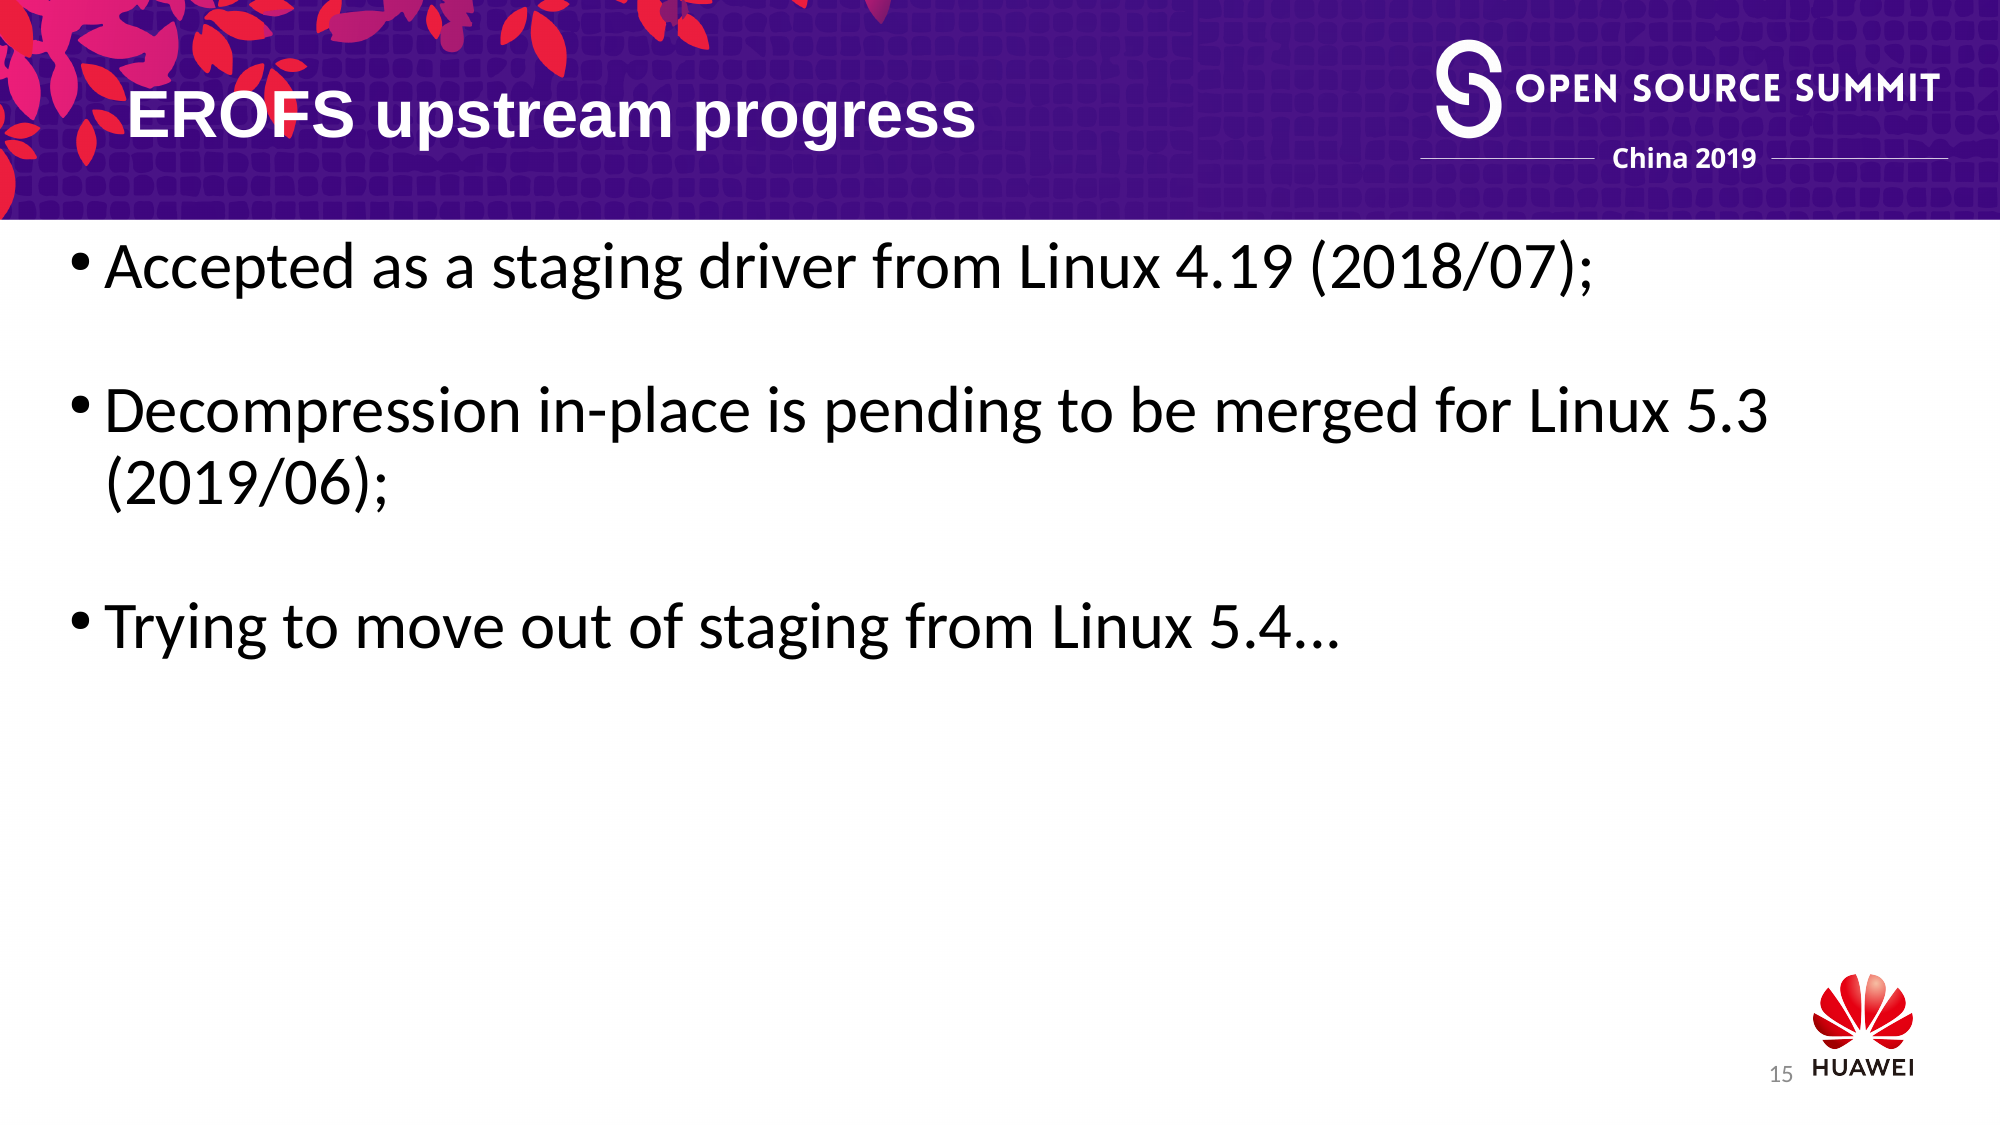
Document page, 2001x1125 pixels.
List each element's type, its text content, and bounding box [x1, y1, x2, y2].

text_box Accepted as a staging driver from Linux 4.19 (2018/07); Decompression in-place is pending to be merged for Linux 5.3 (2019/06); Trying to move out of staging from Linux 5.4... [53, 216, 1913, 1076]
text_box EROFS upstream progress [111, 72, 1428, 216]
picture [0, 0, 2000, 1125]
